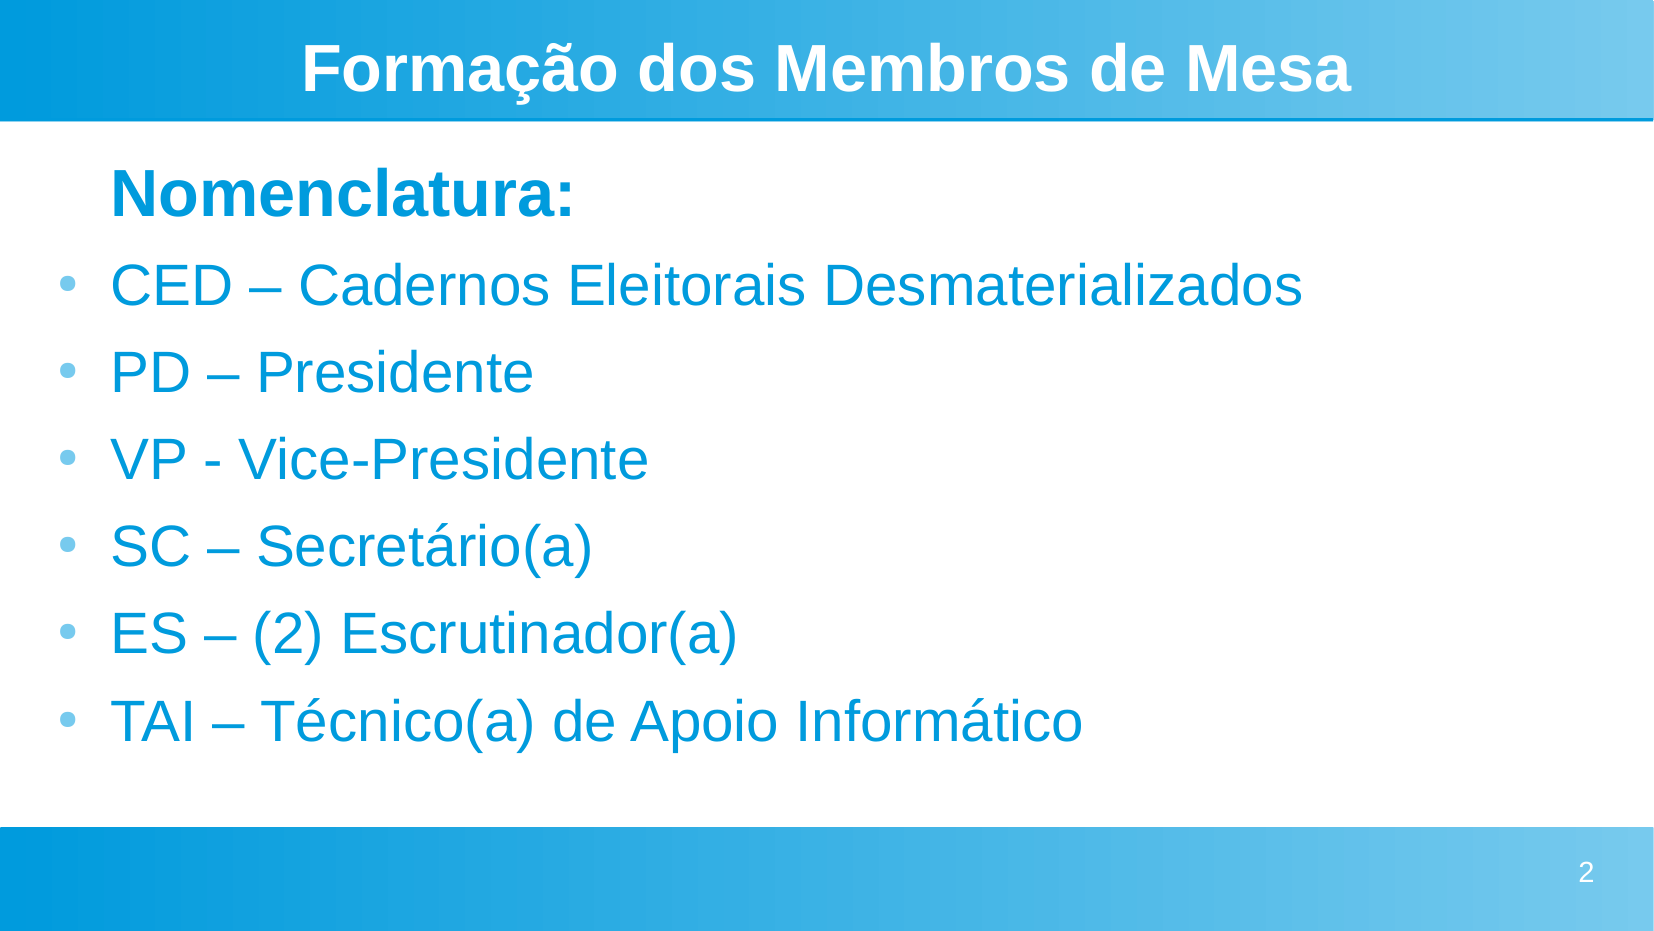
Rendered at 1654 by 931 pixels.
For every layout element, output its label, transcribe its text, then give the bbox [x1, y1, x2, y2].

title Formação dos Membros de Mesa [59, 29, 1595, 108]
list Nomenclatura: CED – Cadernos Eleitorais Desmaterializados PD – Presidente VP - Vice-Presidente SC – Secretário(a) ES – (2) Escrutinador(a) TAI – Técnico(a) de Apoio Informático [39, 159, 1576, 751]
